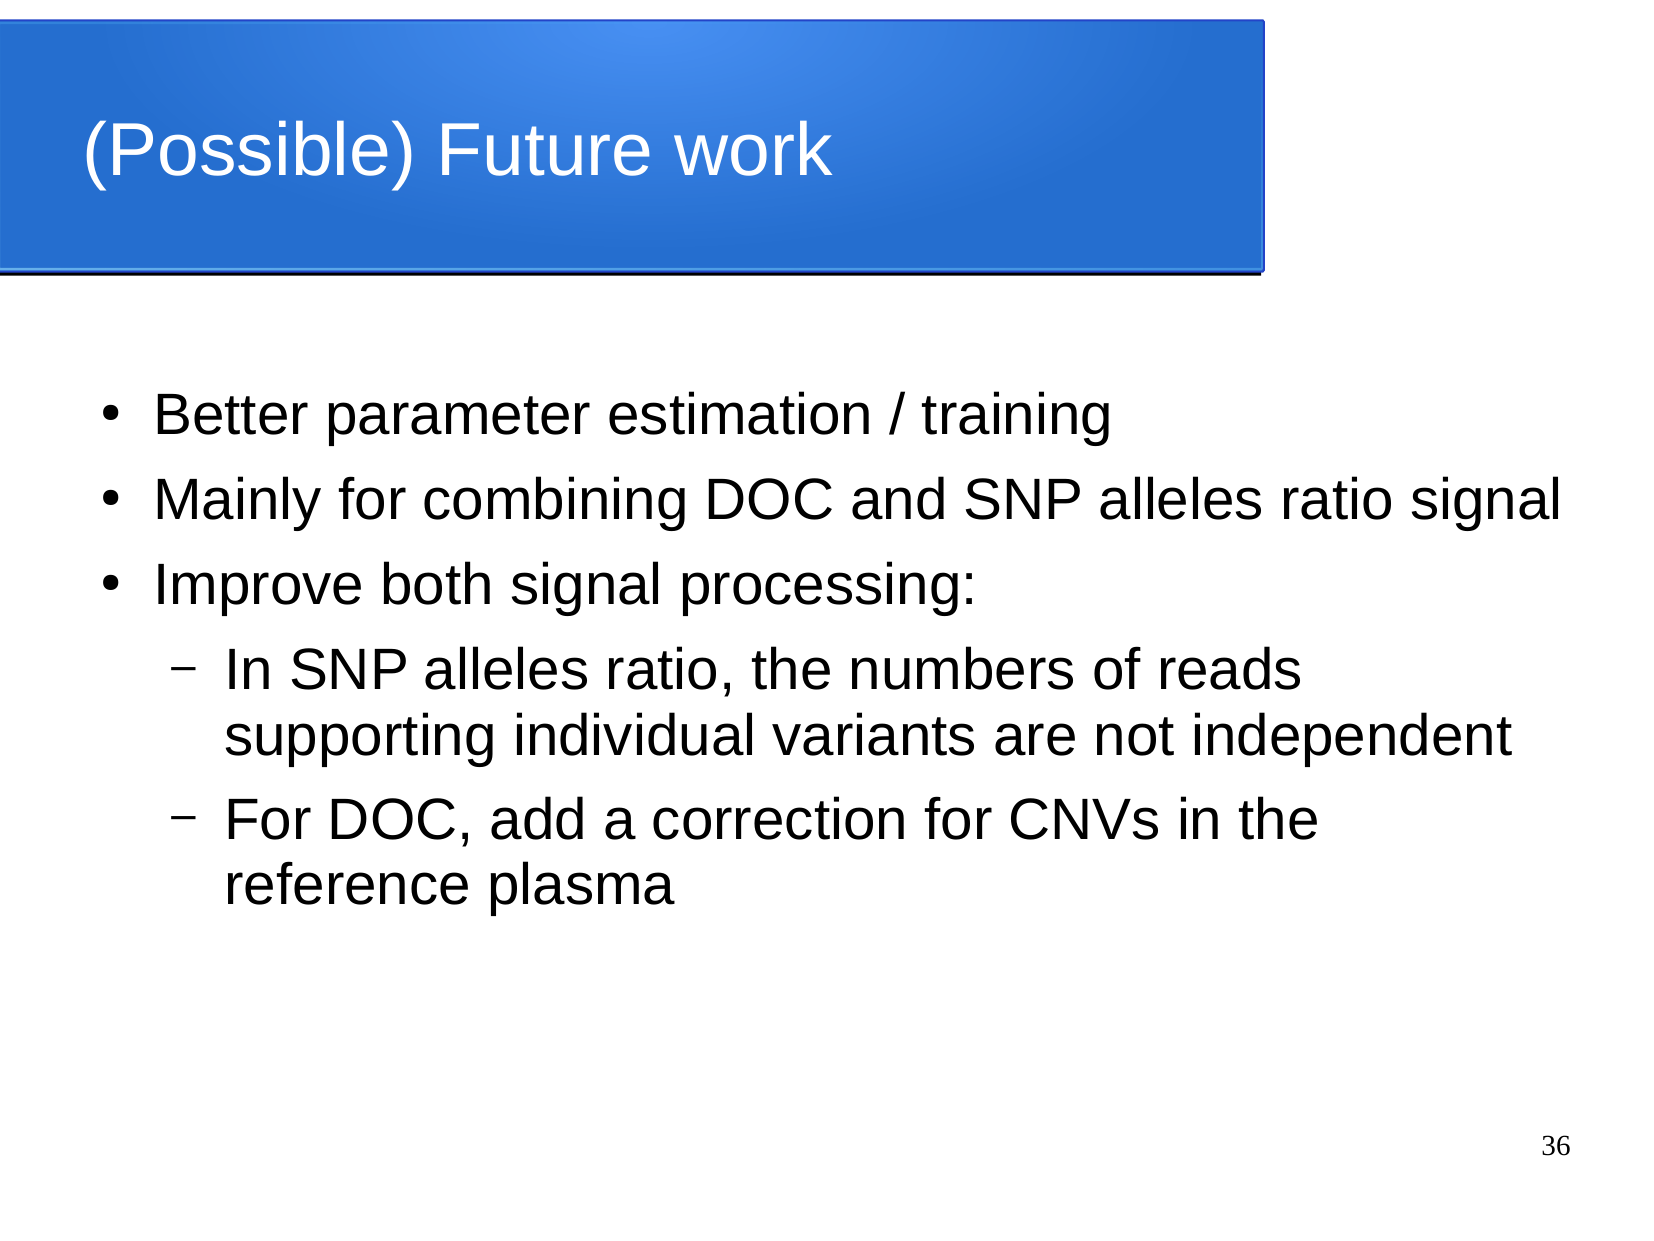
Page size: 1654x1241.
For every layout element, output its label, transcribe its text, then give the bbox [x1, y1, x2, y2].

list Better parameter estimation / training Mainly for combining DOC and SNP alleles ratio signal Improve both signal processing: In SNP alleles ratio, the numbers of reads supporting individual variants are not independent For DOC, add a correction for CNVs in the reference plasma [82, 381, 1571, 1102]
title (Possible) Future work [82, 47, 1235, 252]
